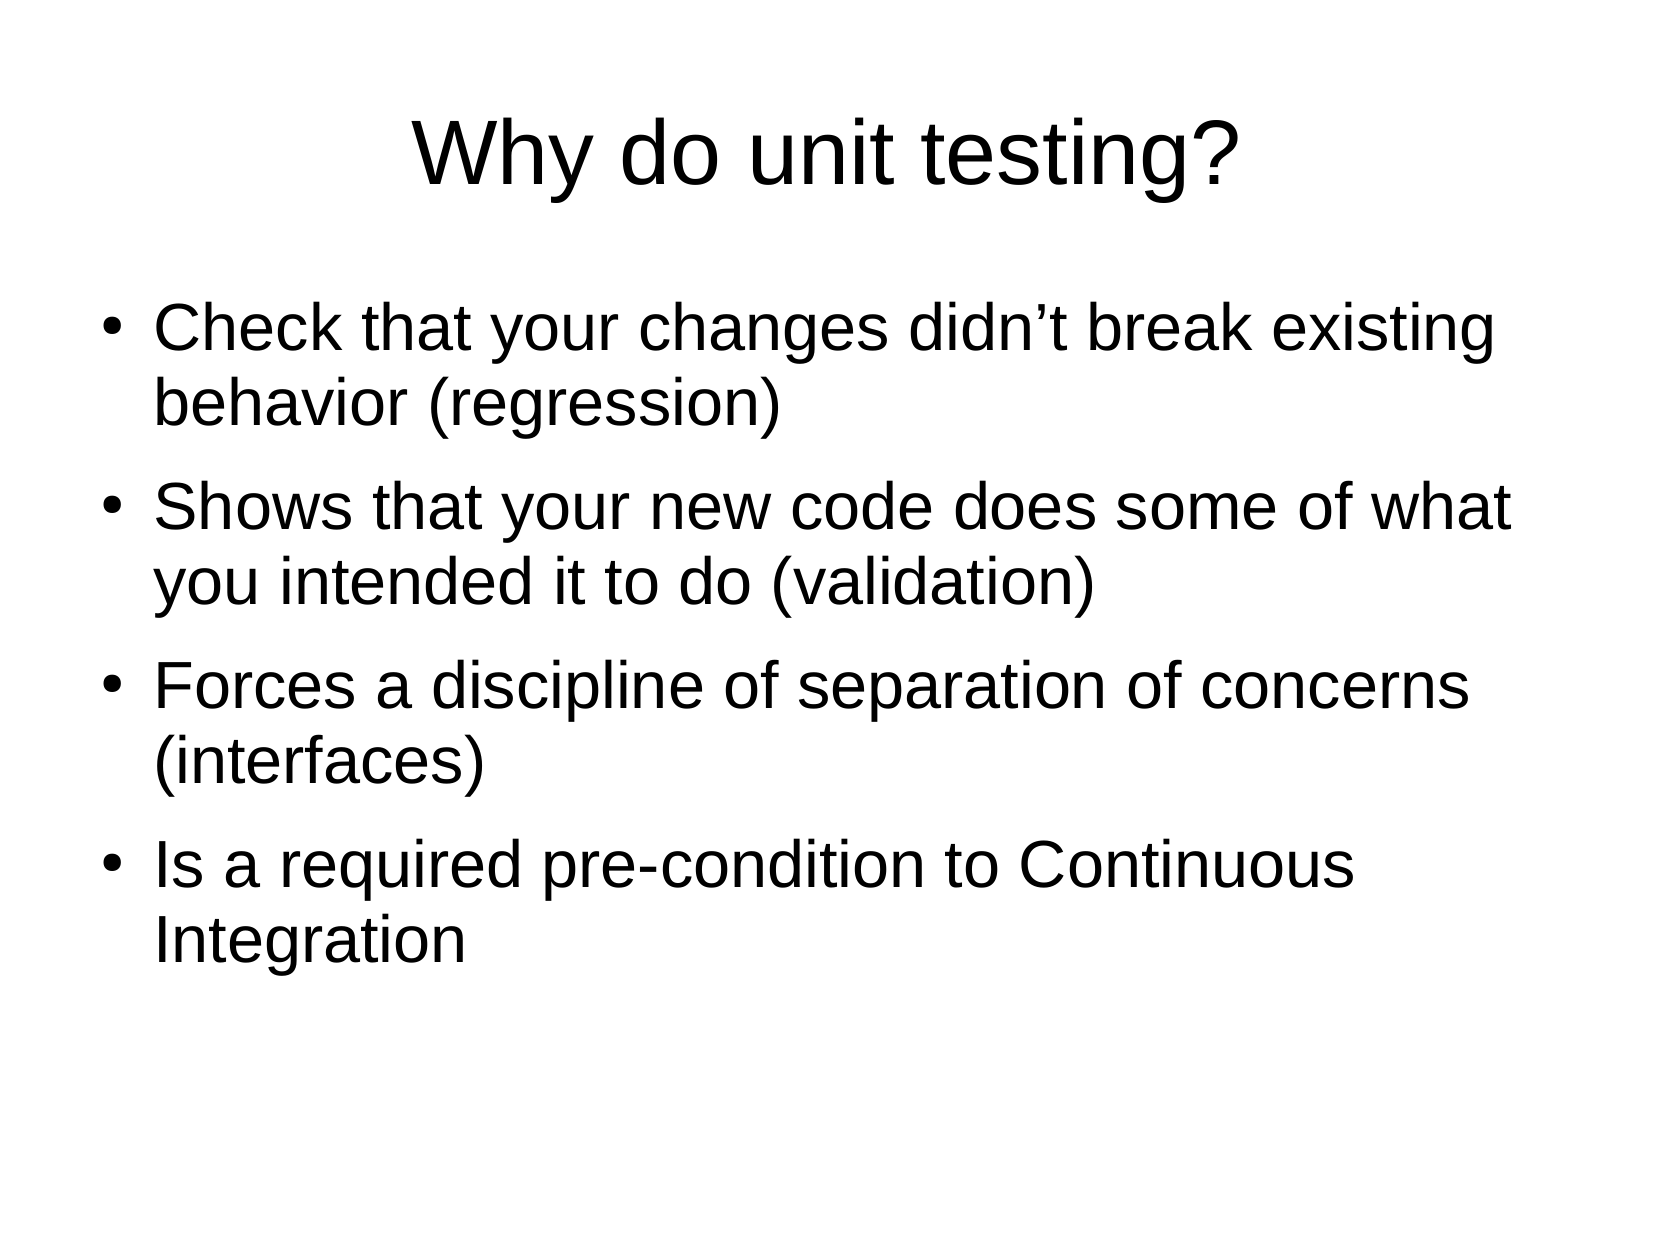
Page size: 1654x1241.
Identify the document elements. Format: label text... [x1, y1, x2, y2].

list Check that your changes didn’t break existing behavior (regression) Shows that your new code does some of what you intended it to do (validation) Forces a discipline of separation of concerns (interfaces) Is a required pre-condition to Continuous Integration [82, 290, 1571, 1010]
title Why do unit testing? [82, 49, 1571, 257]
